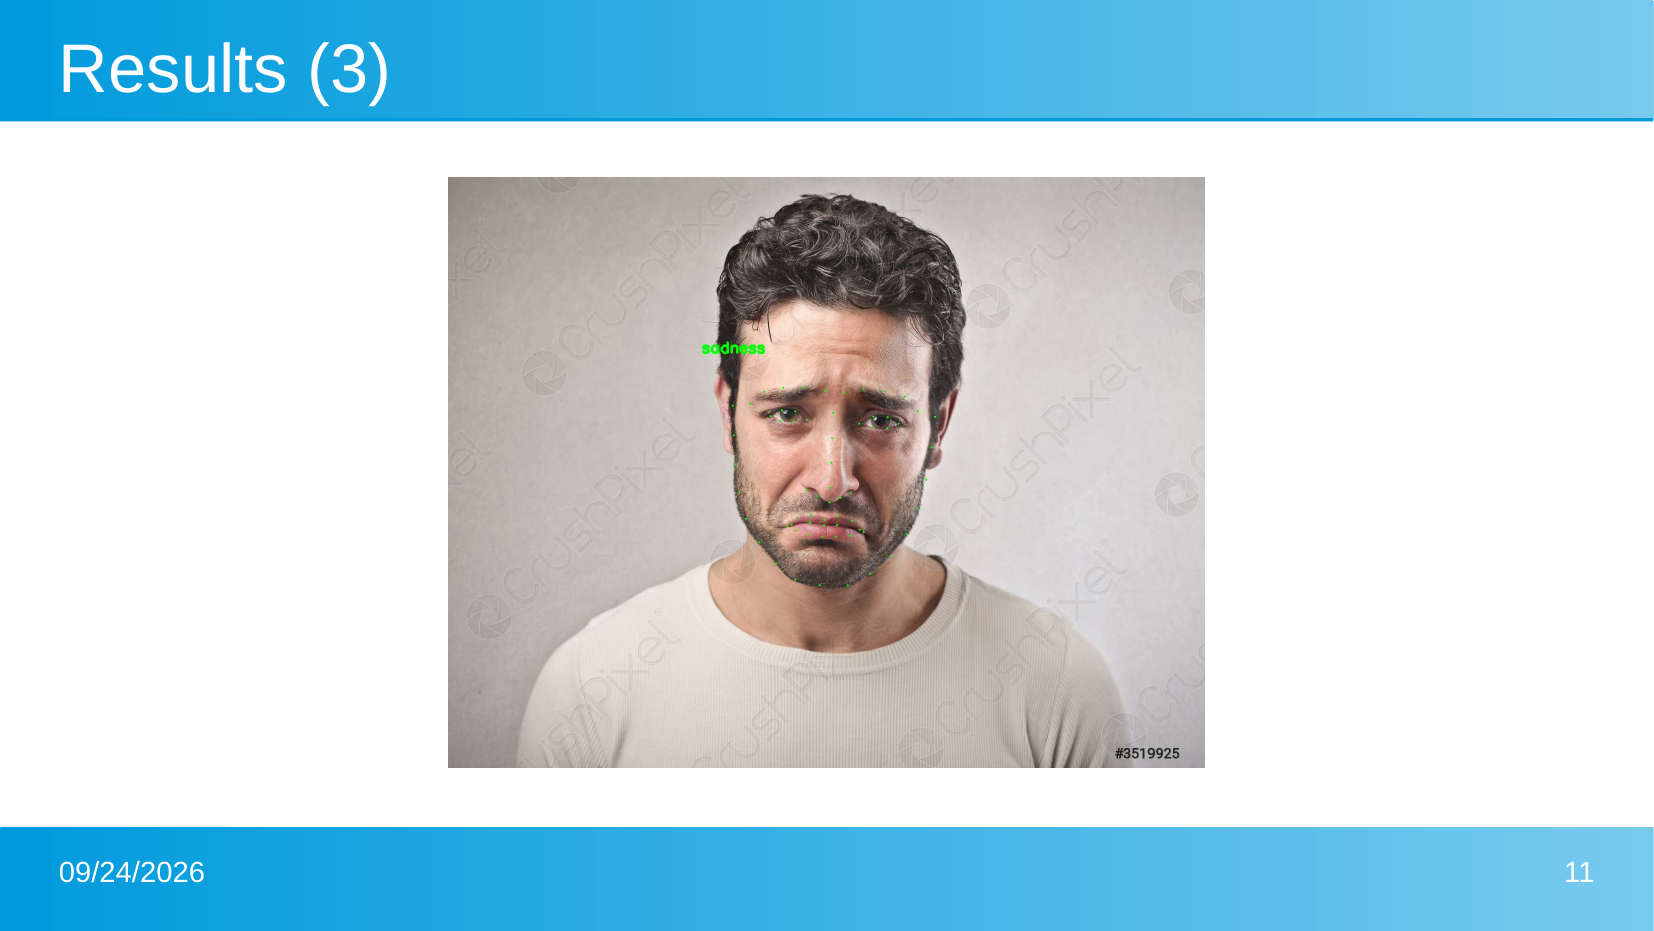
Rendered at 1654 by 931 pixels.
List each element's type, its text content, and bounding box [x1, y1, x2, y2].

title Results (3) [59, 29, 1595, 108]
picture [448, 177, 1205, 768]
